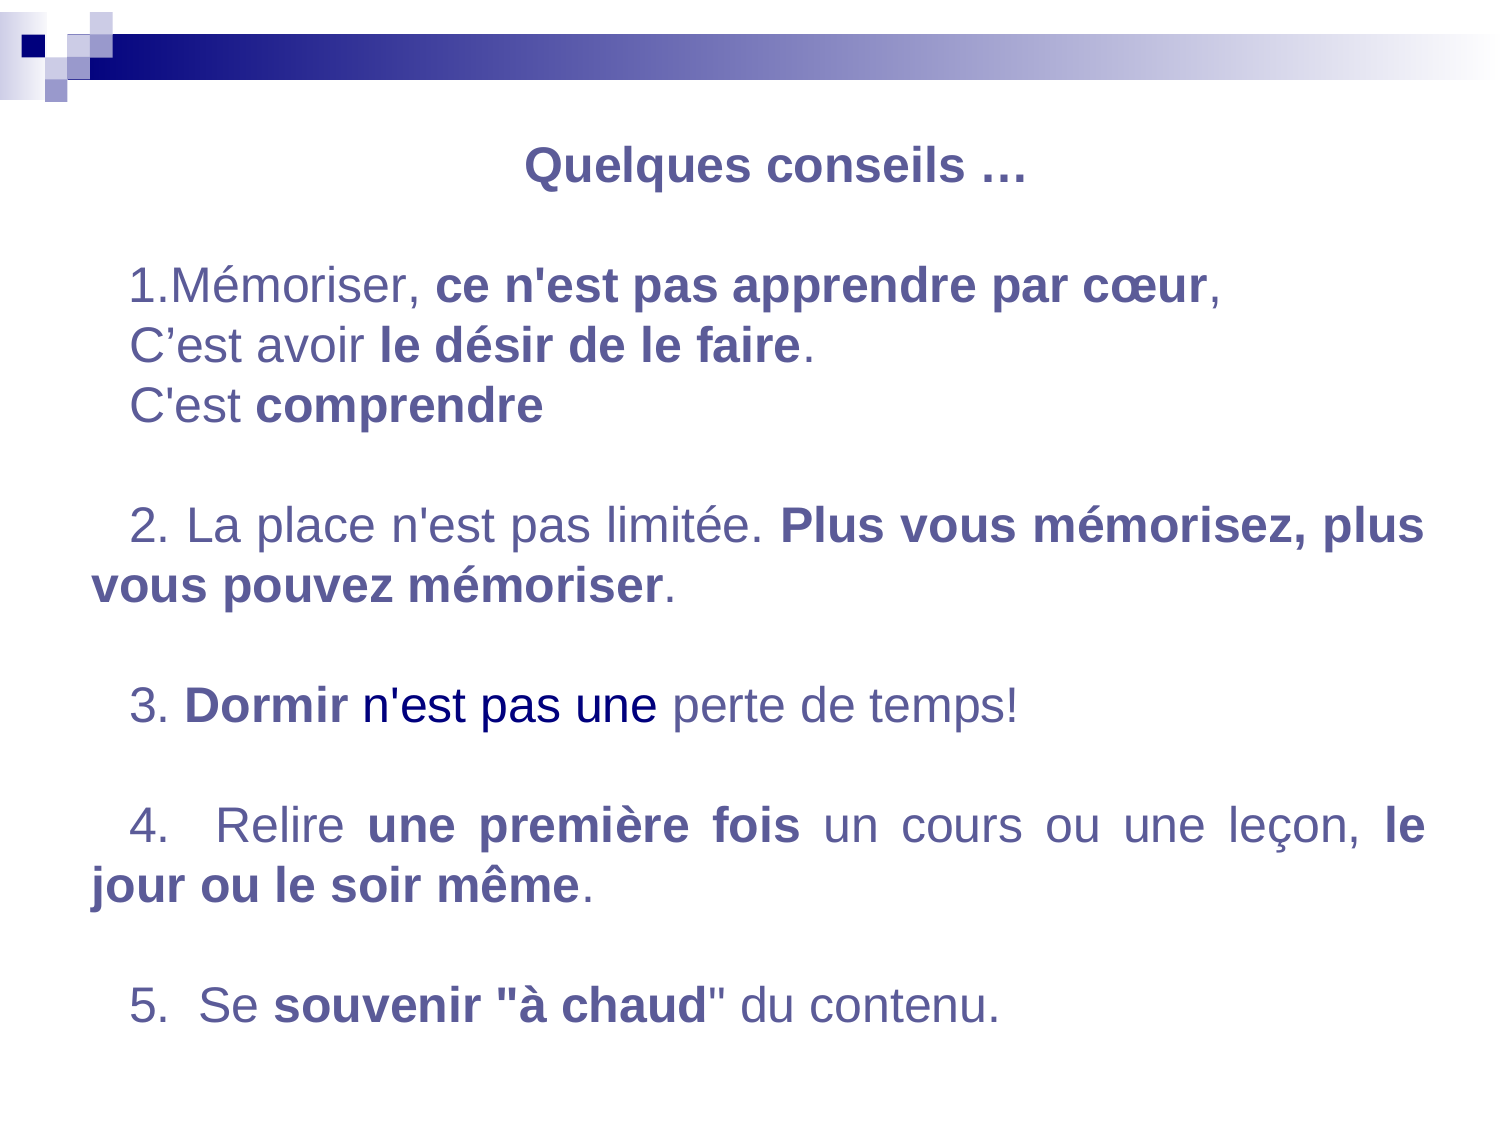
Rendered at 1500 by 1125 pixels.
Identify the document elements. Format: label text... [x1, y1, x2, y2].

text_box Quelques conseils … Mémoriser, ce n'est pas apprendre par cœur, C’est avoir le désir de le faire. C'est comprendre 2. La place n'est pas limitée. Plus vous mémorisez, plus vous pouvez mémoriser. 3. Dormir n'est pas une perte de temps! 4. Relire une première fois un cours ou une leçon, le jour ou le soir même. 5. Se souvenir "à chaud" du contenu. [76, 125, 1441, 1041]
